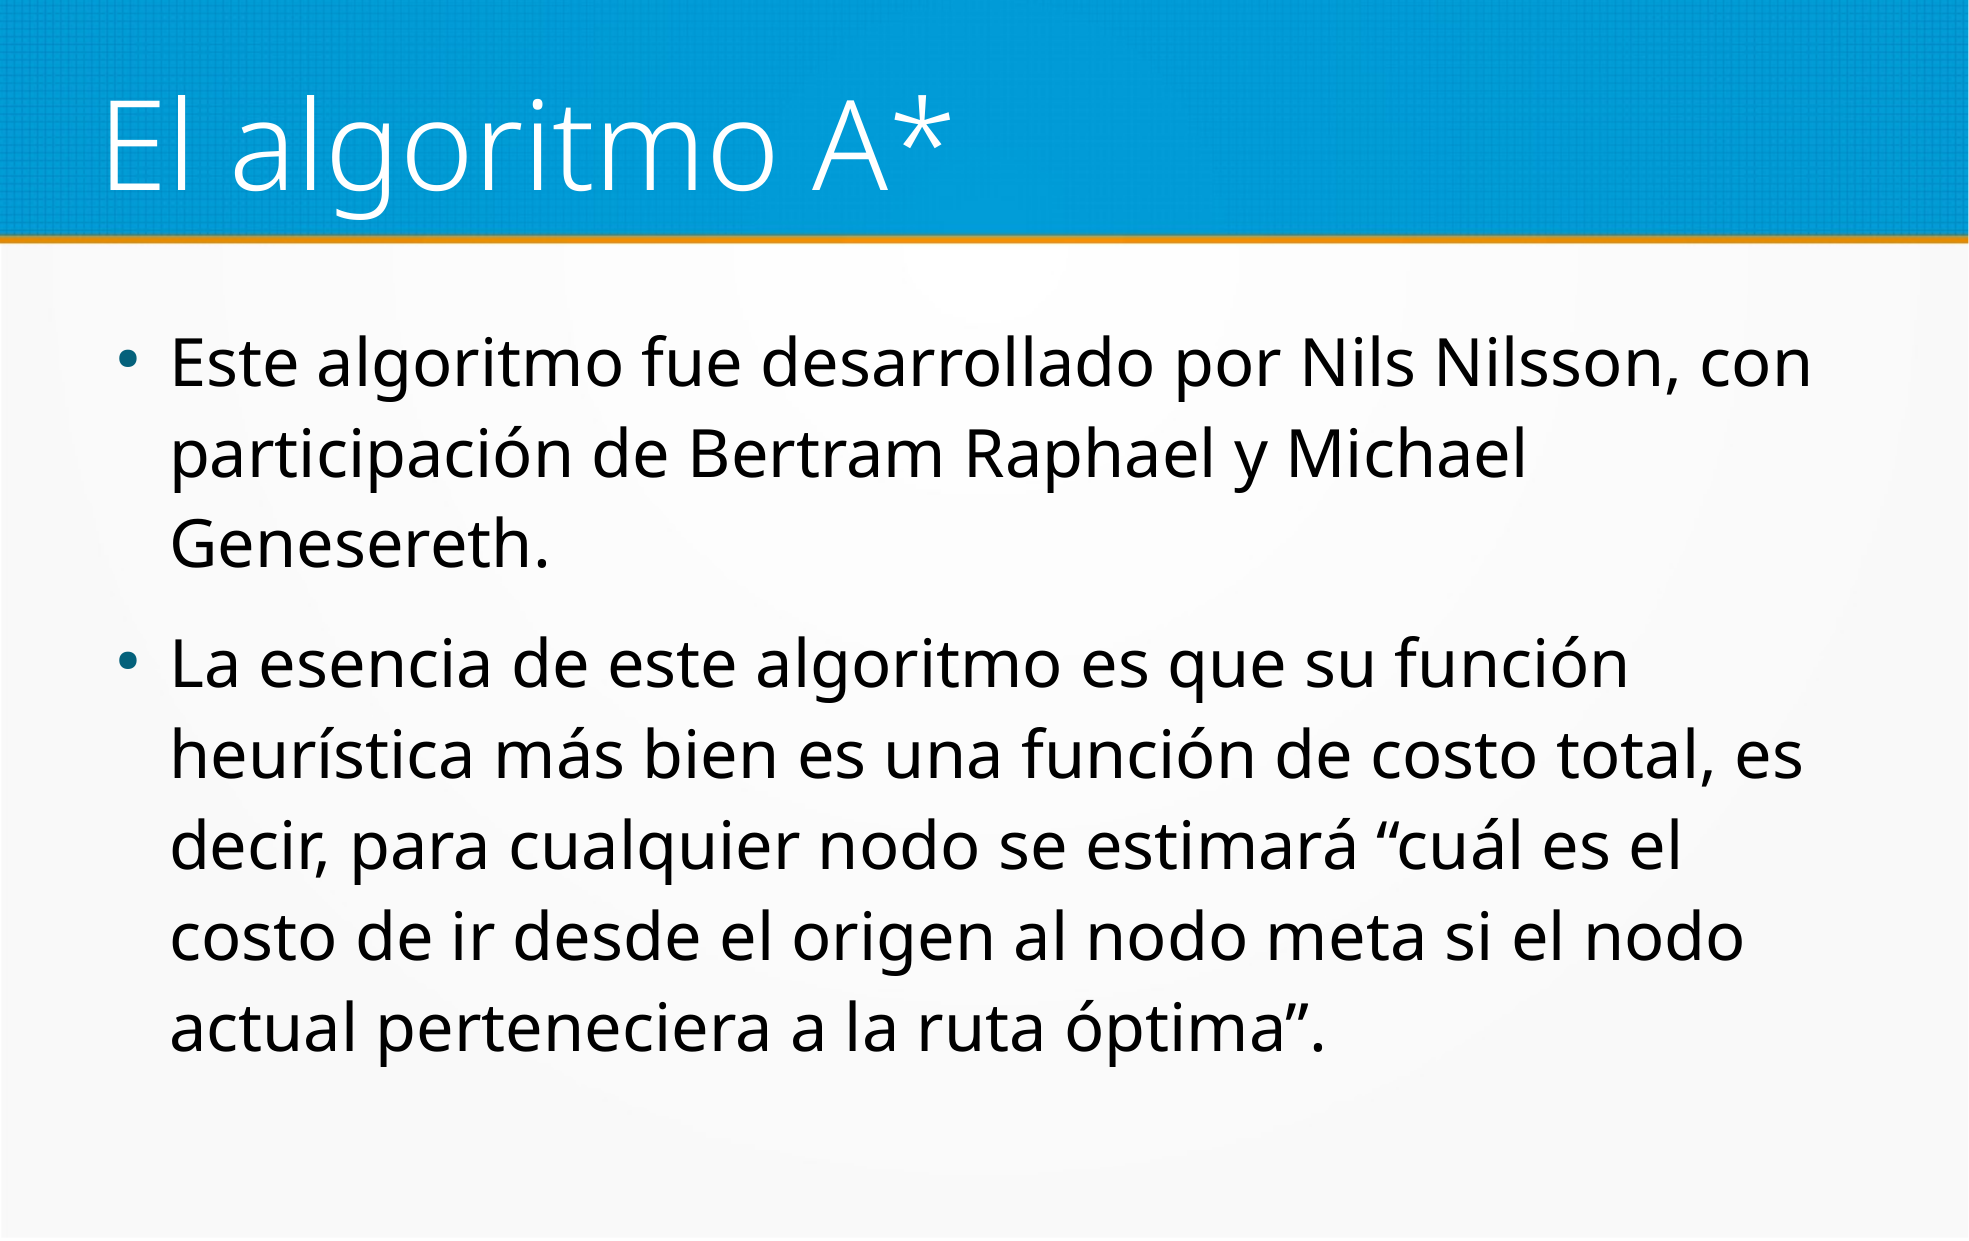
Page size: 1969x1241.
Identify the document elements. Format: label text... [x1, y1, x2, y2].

title El algoritmo A* [98, 19, 1870, 227]
list Este algoritmo fue desarrollado por Nils Nilsson, con participación de Bertram Raphael y Michael Genesereth. La esencia de este algoritmo es que su función heurística más bien es una función de costo total, es decir, para cualquier nodo se estimará “cuál es el costo de ir desde el origen al nodo meta si el nodo actual perteneciera a la ruta óptima”. [98, 315, 1861, 1081]
picture [0, 233, 1969, 1241]
